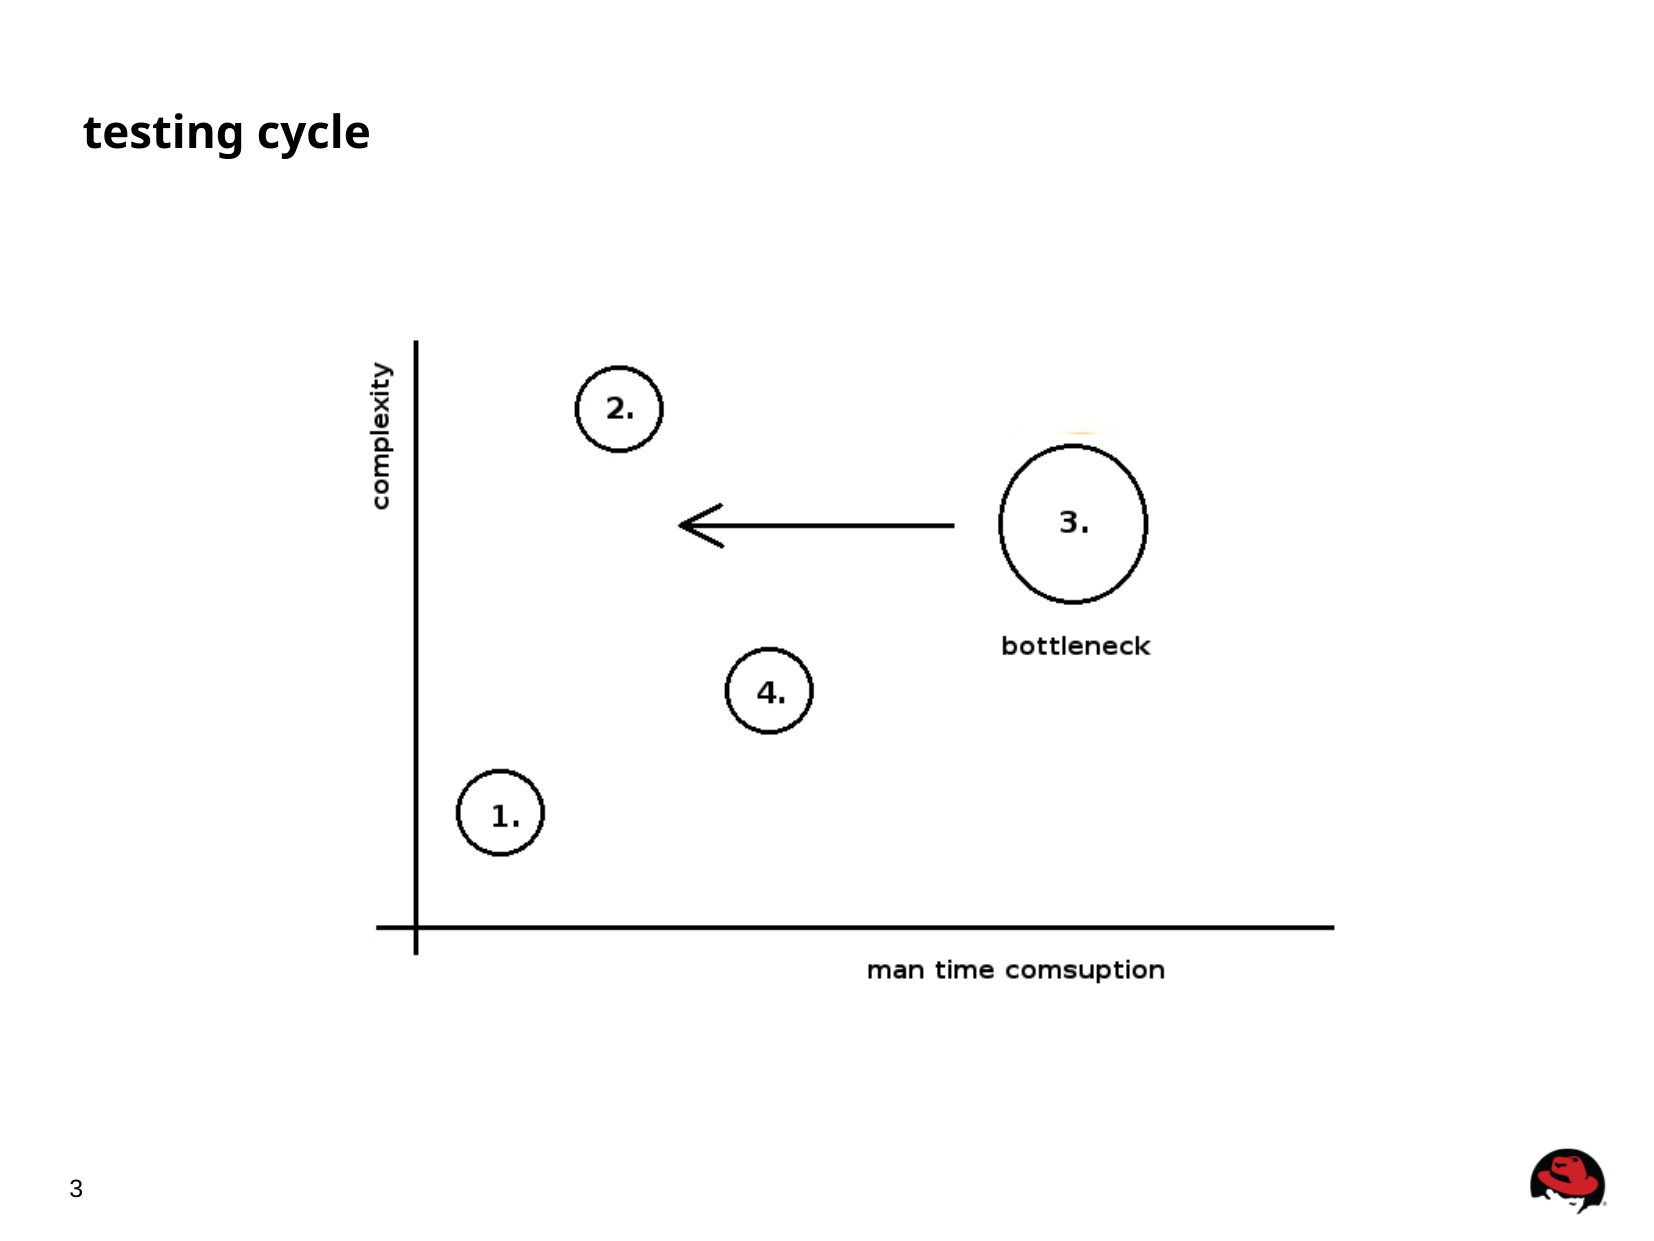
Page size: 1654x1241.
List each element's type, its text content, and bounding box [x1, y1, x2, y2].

picture [328, 275, 1344, 1058]
title testing cycle [82, 37, 1571, 226]
picture [1529, 1146, 1613, 1224]
